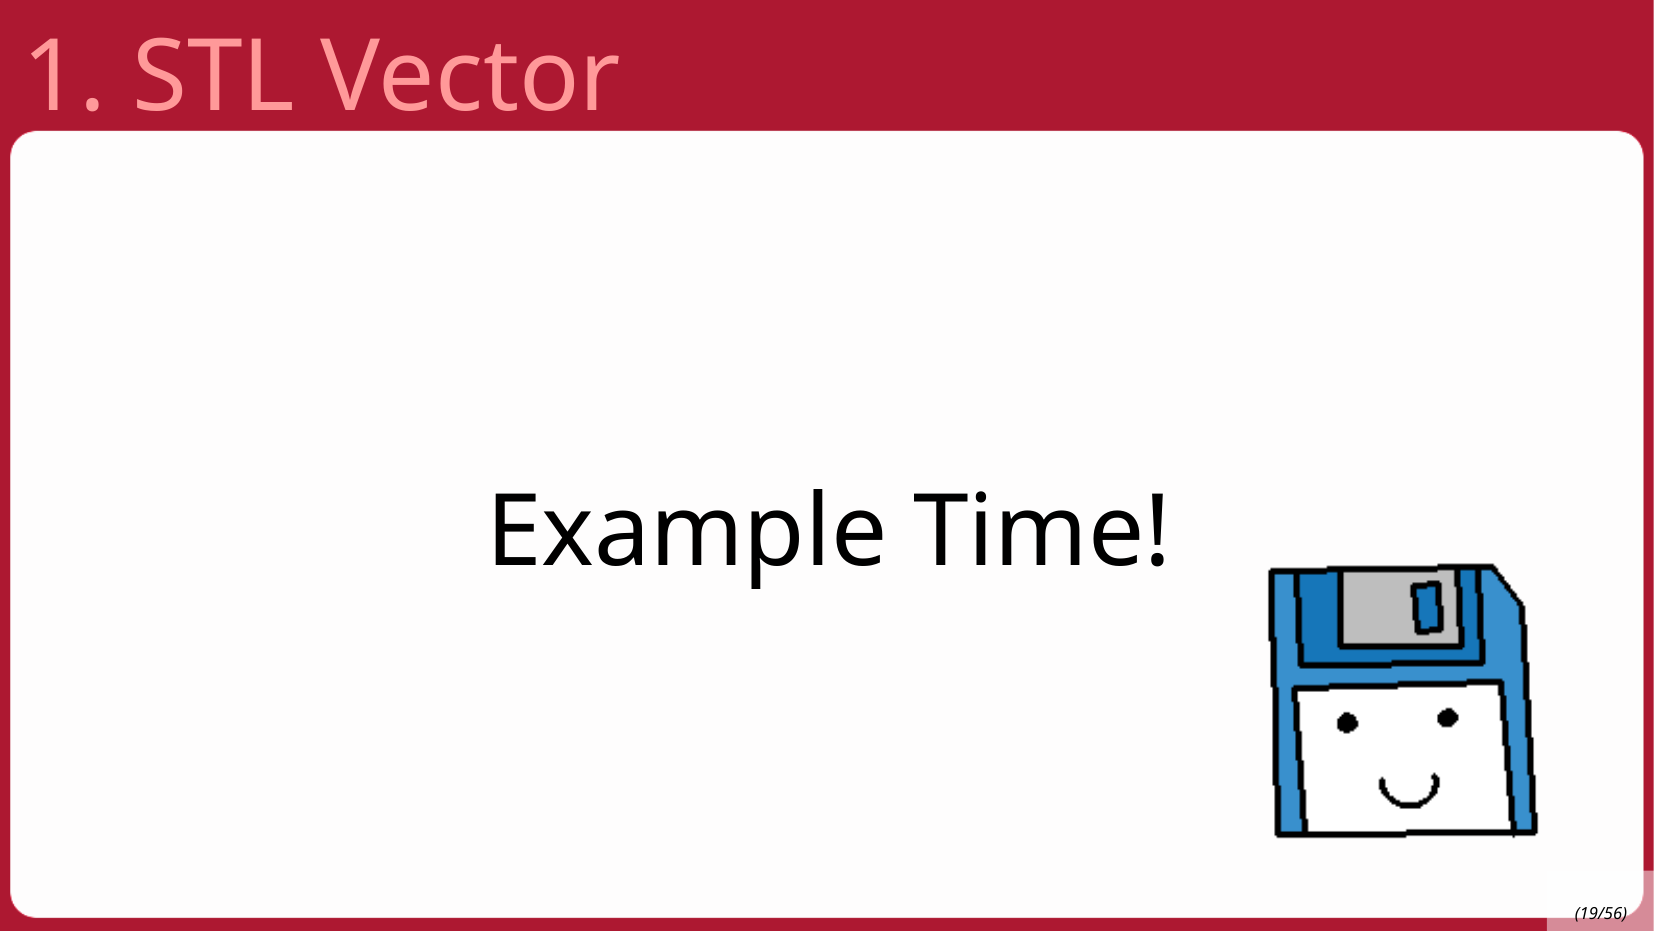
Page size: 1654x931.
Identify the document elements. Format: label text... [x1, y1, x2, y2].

text_box Example Time! [74, 182, 1584, 871]
text_box (<number>/56) [1546, 877, 1654, 931]
title 1. STL Vector [22, 7, 1511, 136]
picture [0, 0, 1654, 931]
